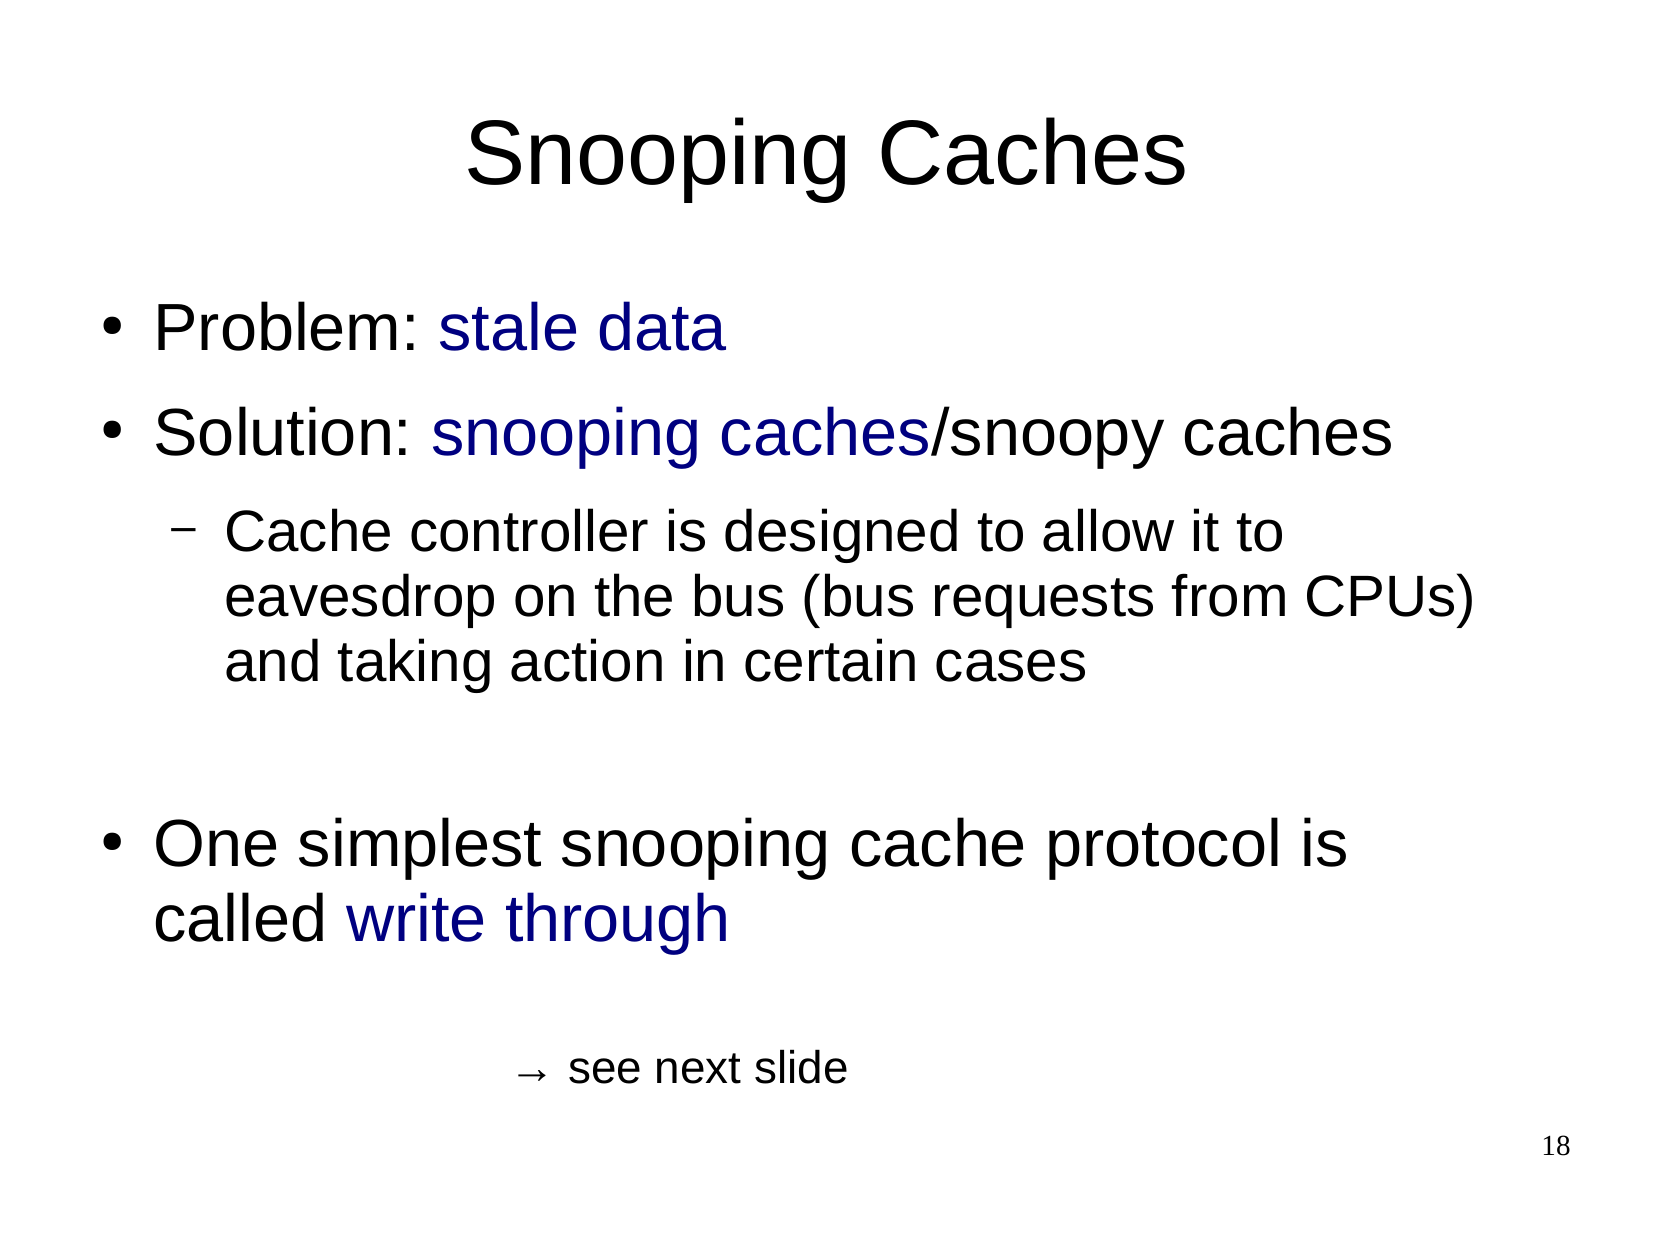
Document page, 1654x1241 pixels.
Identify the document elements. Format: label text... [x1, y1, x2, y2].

text_box → see next slide [495, 1035, 877, 1102]
list Problem: stale data Solution: snooping caches/snoopy caches Cache controller is designed to allow it to eavesdrop on the bus (bus requests from CPUs) and taking action in certain cases One simplest snooping cache protocol is called write through [82, 290, 1538, 1010]
title Snooping Caches [82, 49, 1571, 257]
